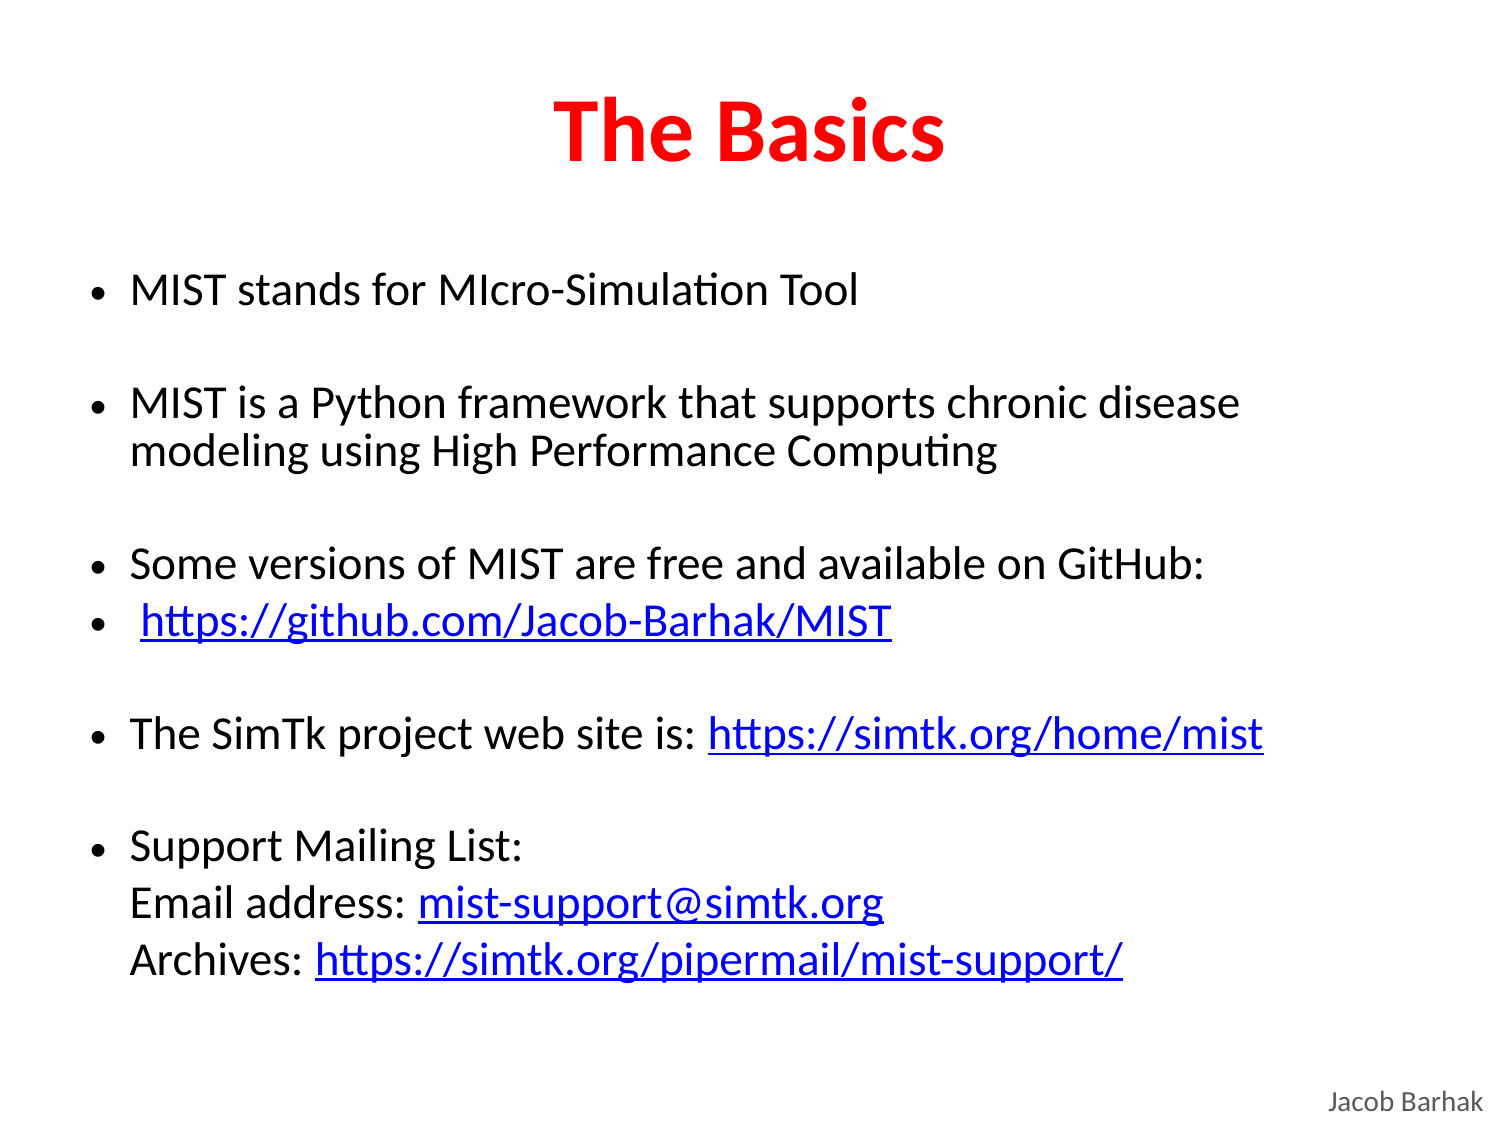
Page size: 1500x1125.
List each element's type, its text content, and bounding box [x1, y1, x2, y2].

text_box MIST stands for MIcro-Simulation Tool MIST is a Python framework that supports chronic disease modeling using High Performance Computing Some versions of MIST are free and available on GitHub: https://github.com/Jacob-Barhak/MIST The SimTk project web site is: https://simtk.org/home/mist Support Mailing List: Email address: mist-support@simtk.org Archives: https://simtk.org/pipermail/mist-support/ [75, 262, 1425, 1005]
text_box The Basics [75, 45, 1425, 233]
